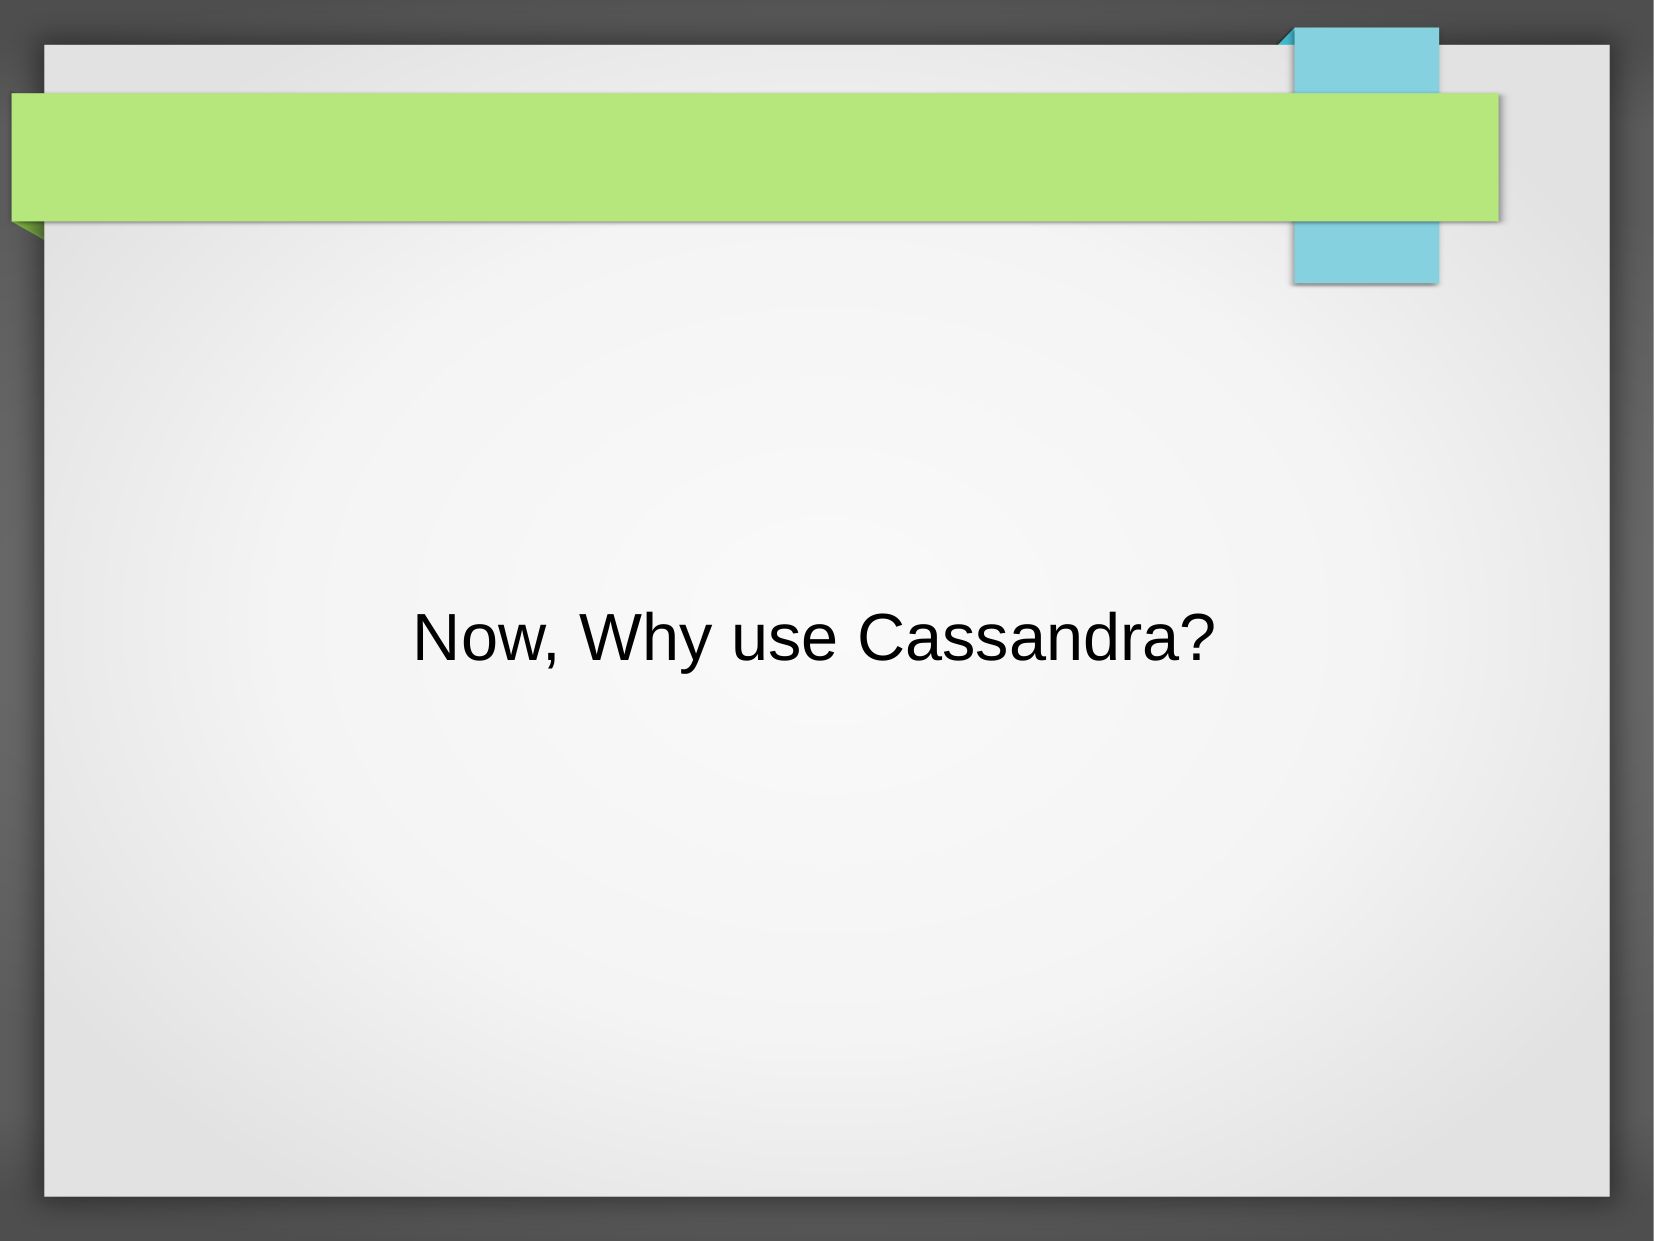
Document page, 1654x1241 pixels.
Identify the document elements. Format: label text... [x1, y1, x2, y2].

subtitle Now, Why use Cassandra? [224, 318, 1406, 957]
picture [0, 0, 1654, 1241]
